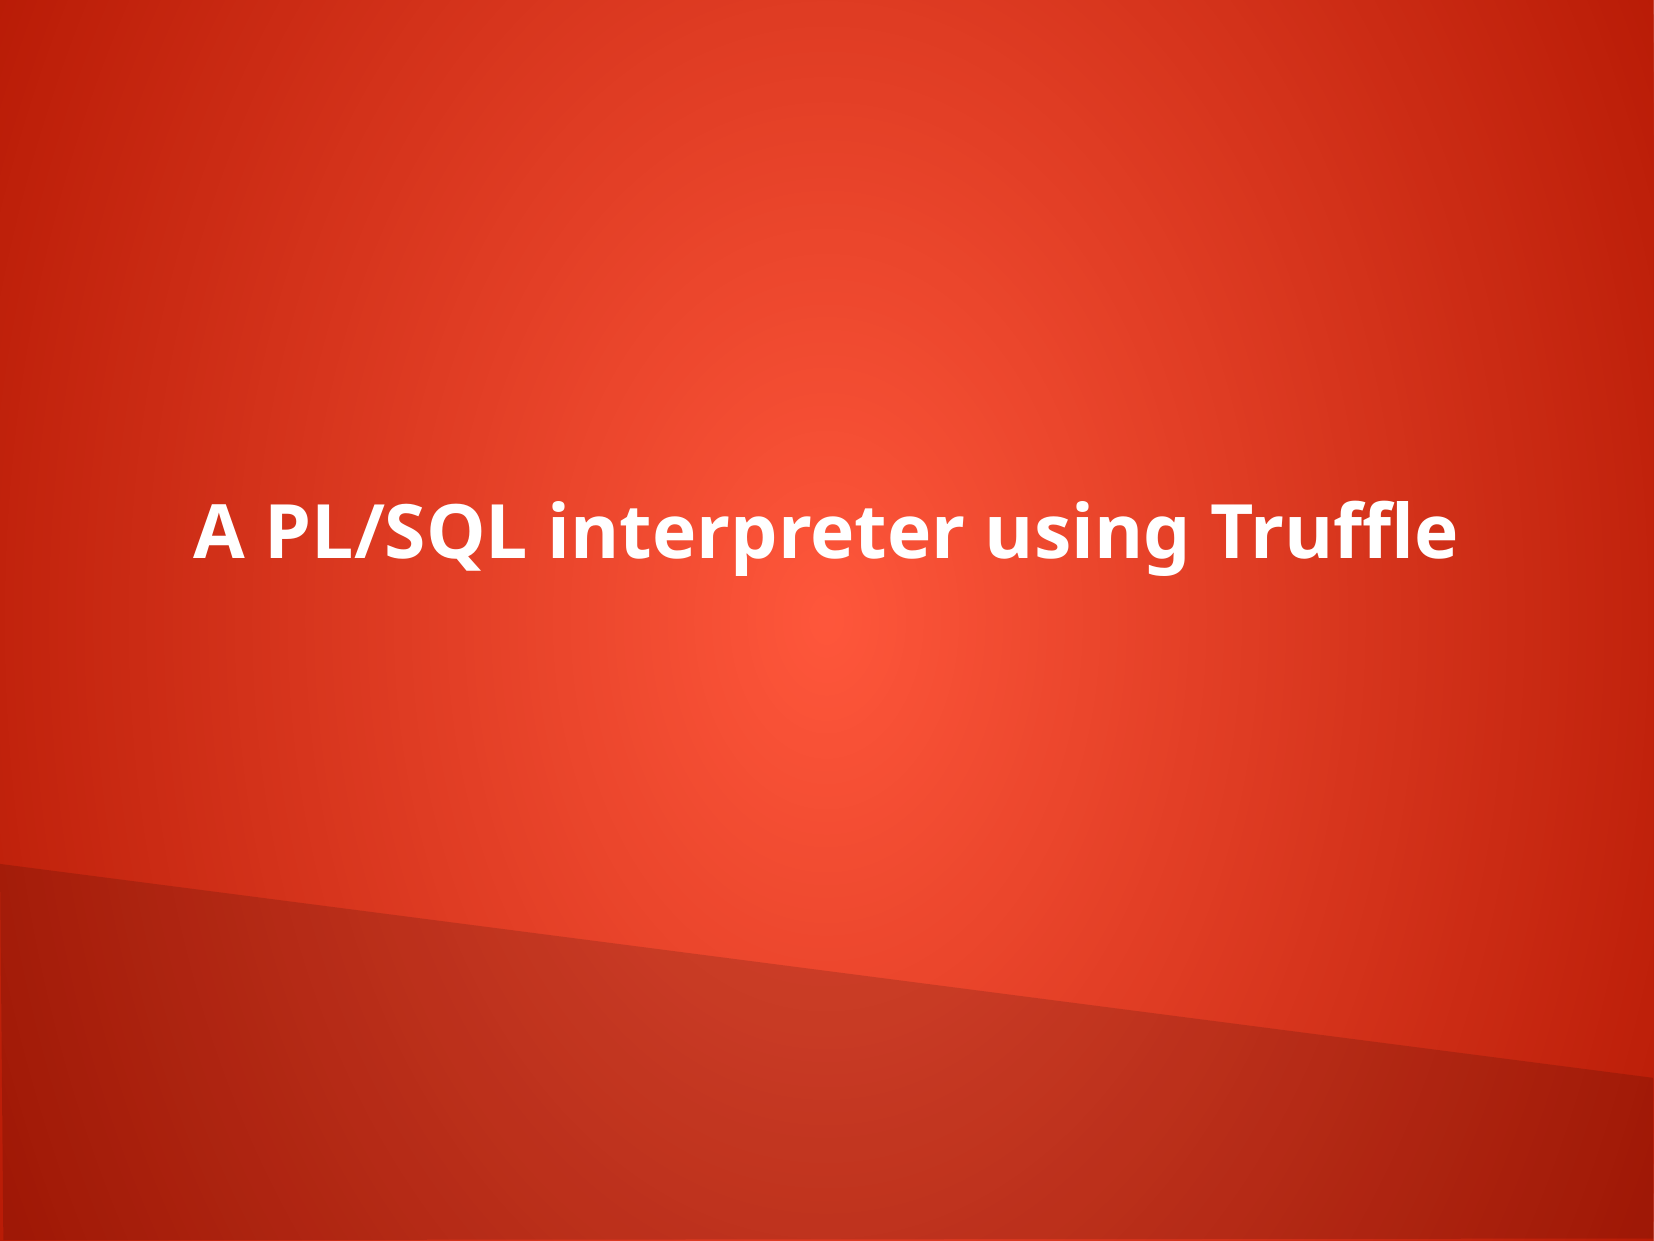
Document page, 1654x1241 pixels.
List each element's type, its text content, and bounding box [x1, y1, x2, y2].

subtitle A PL/SQL interpreter using Truffle [82, 49, 1571, 1010]
